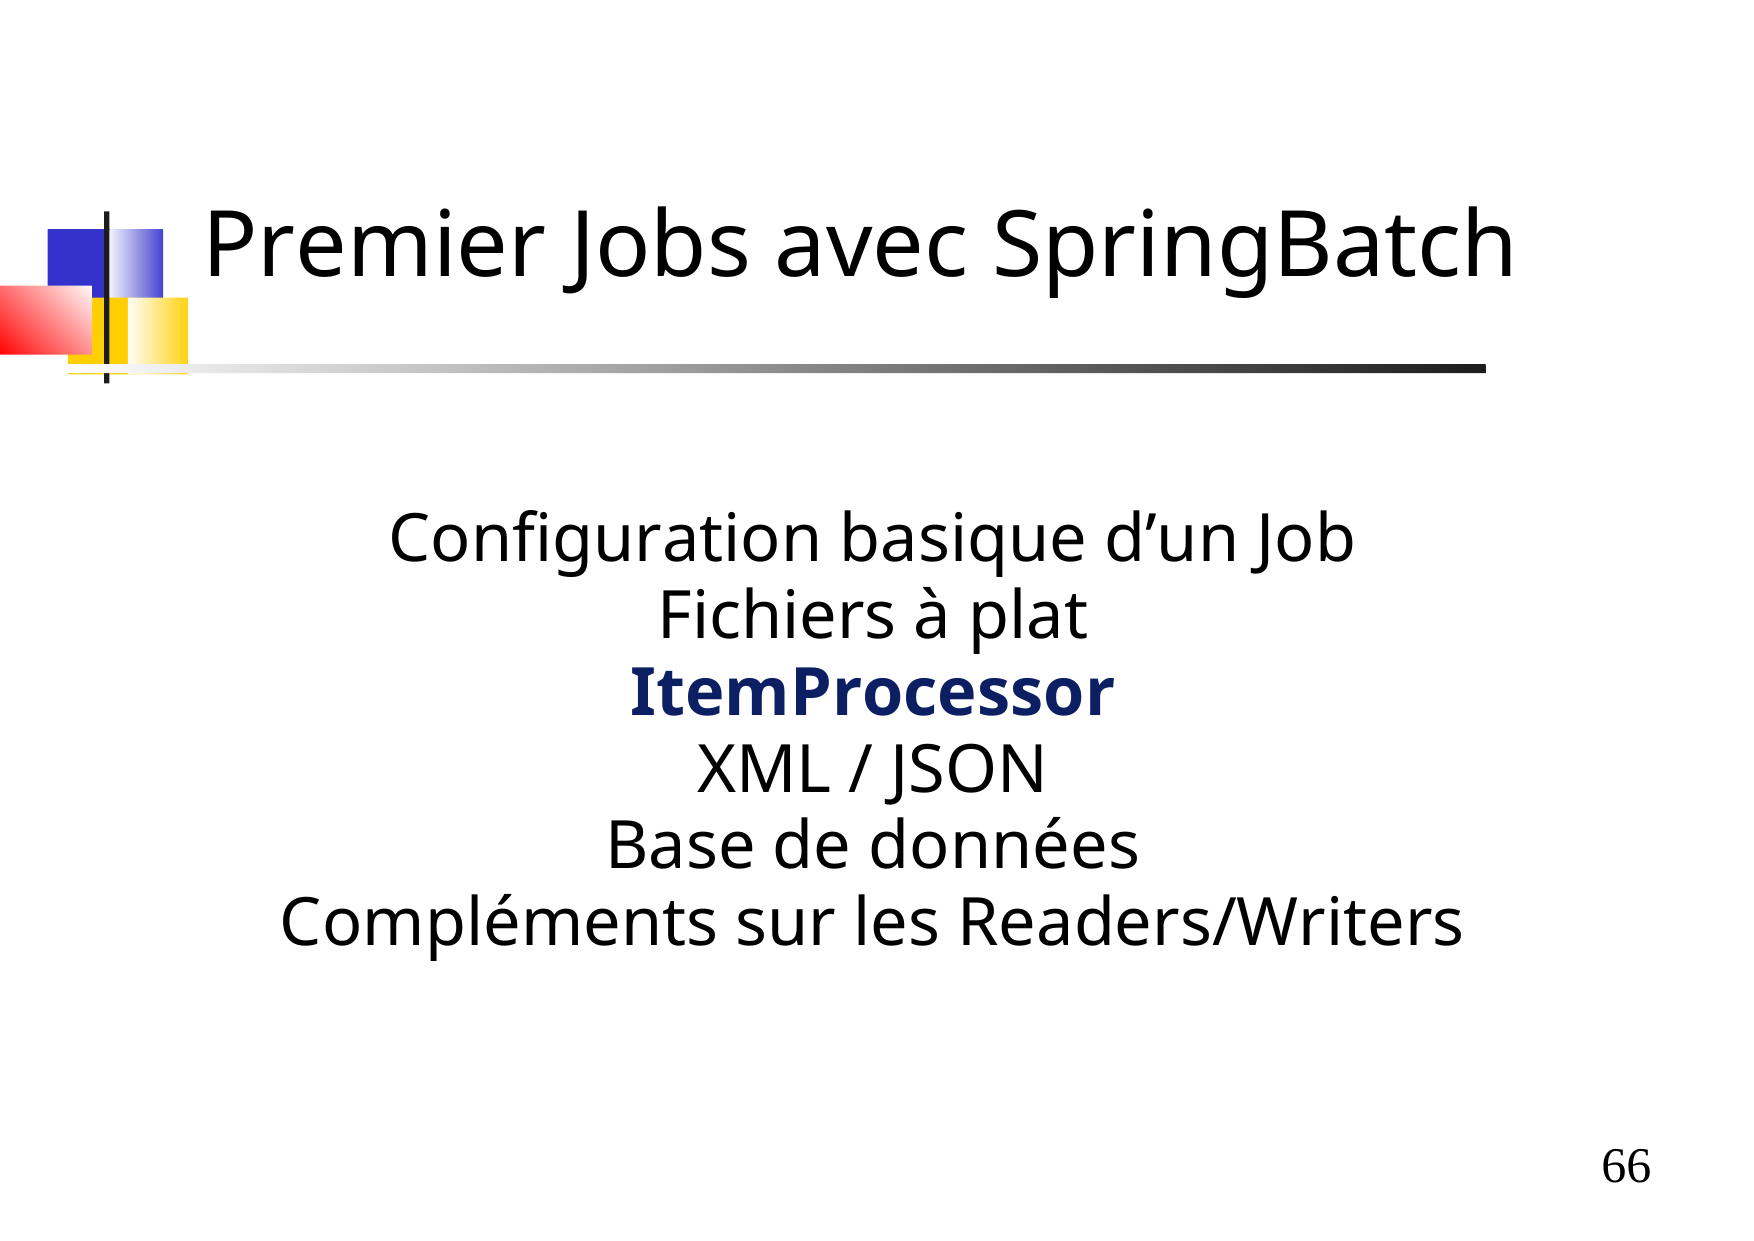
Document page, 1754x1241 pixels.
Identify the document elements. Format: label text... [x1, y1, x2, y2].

subtitle Configuration basique d’un Job Fichiers à plat ItemProcessor XML / JSON Base de données Compléments sur les Readers/Writers [179, 371, 1567, 1091]
title Premier Jobs avec SpringBatch [179, 139, 1567, 351]
